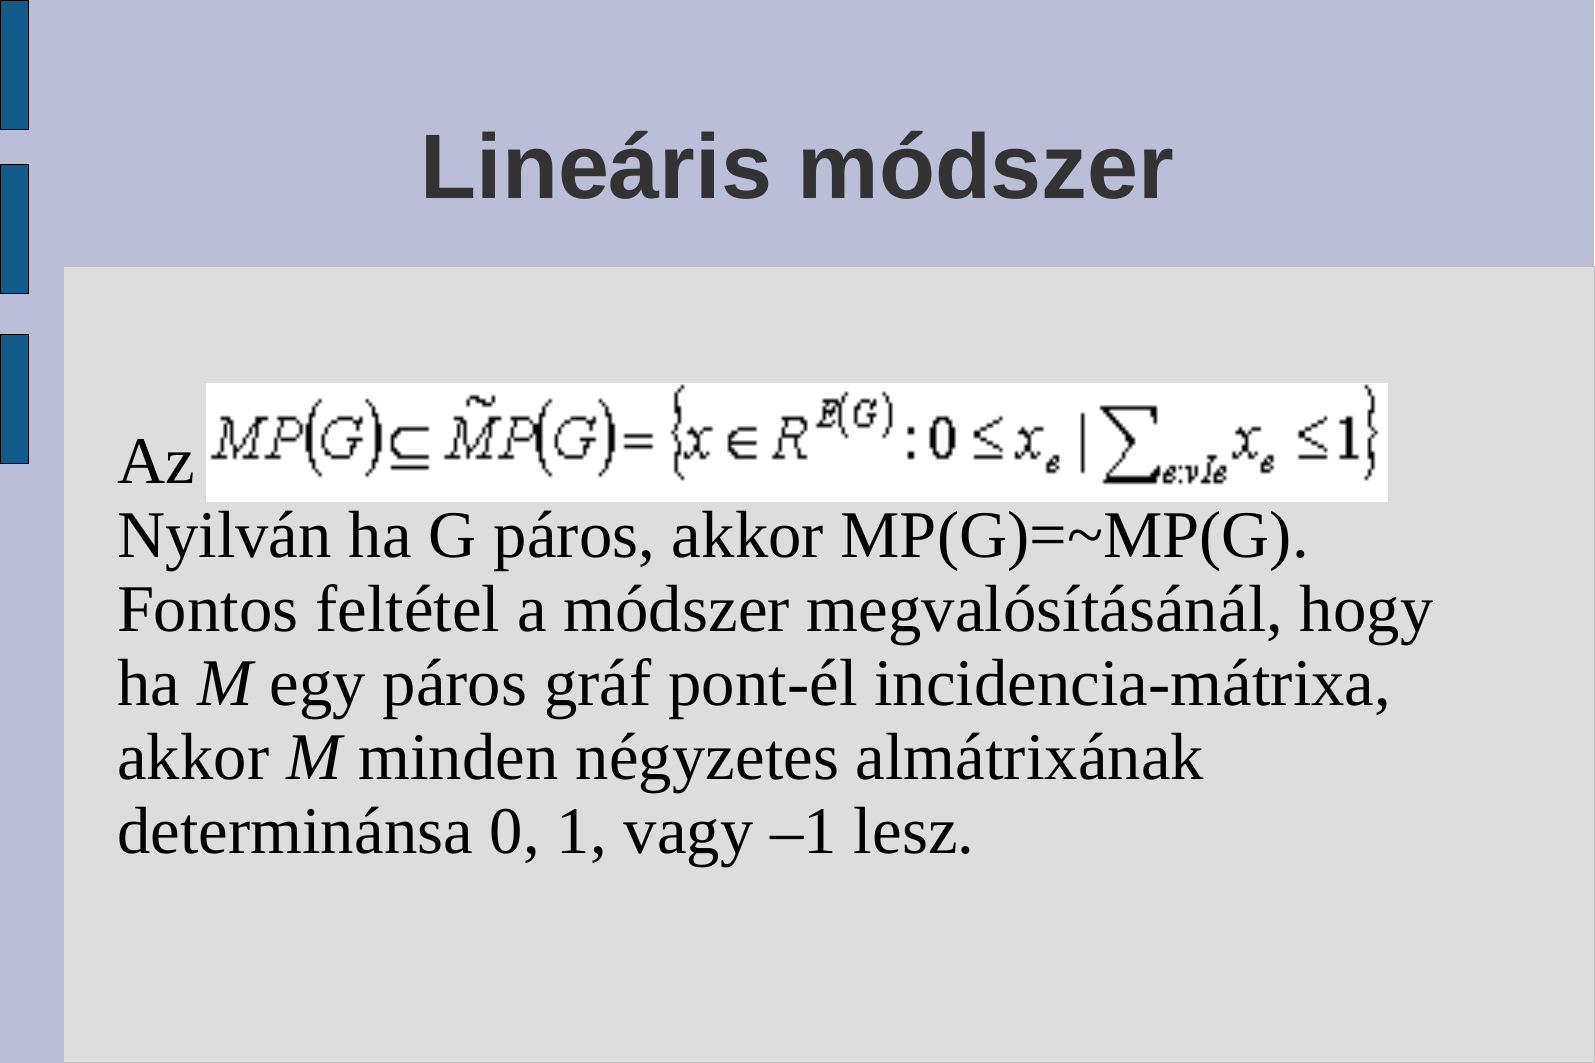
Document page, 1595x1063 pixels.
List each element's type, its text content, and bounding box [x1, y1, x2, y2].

title Lineáris módszer [117, 85, 1479, 249]
picture [206, 383, 1388, 502]
subtitle Az Nyilván ha G páros, akkor MP(G)=~MP(G). Fontos feltétel a módszer megvalósításánál, hogy ha M egy páros gráf pont-él incidencia-mátrixa, akkor M minden négyzetes almátrixának determinánsa 0, 1, vagy –1 lesz. [117, 302, 1479, 990]
